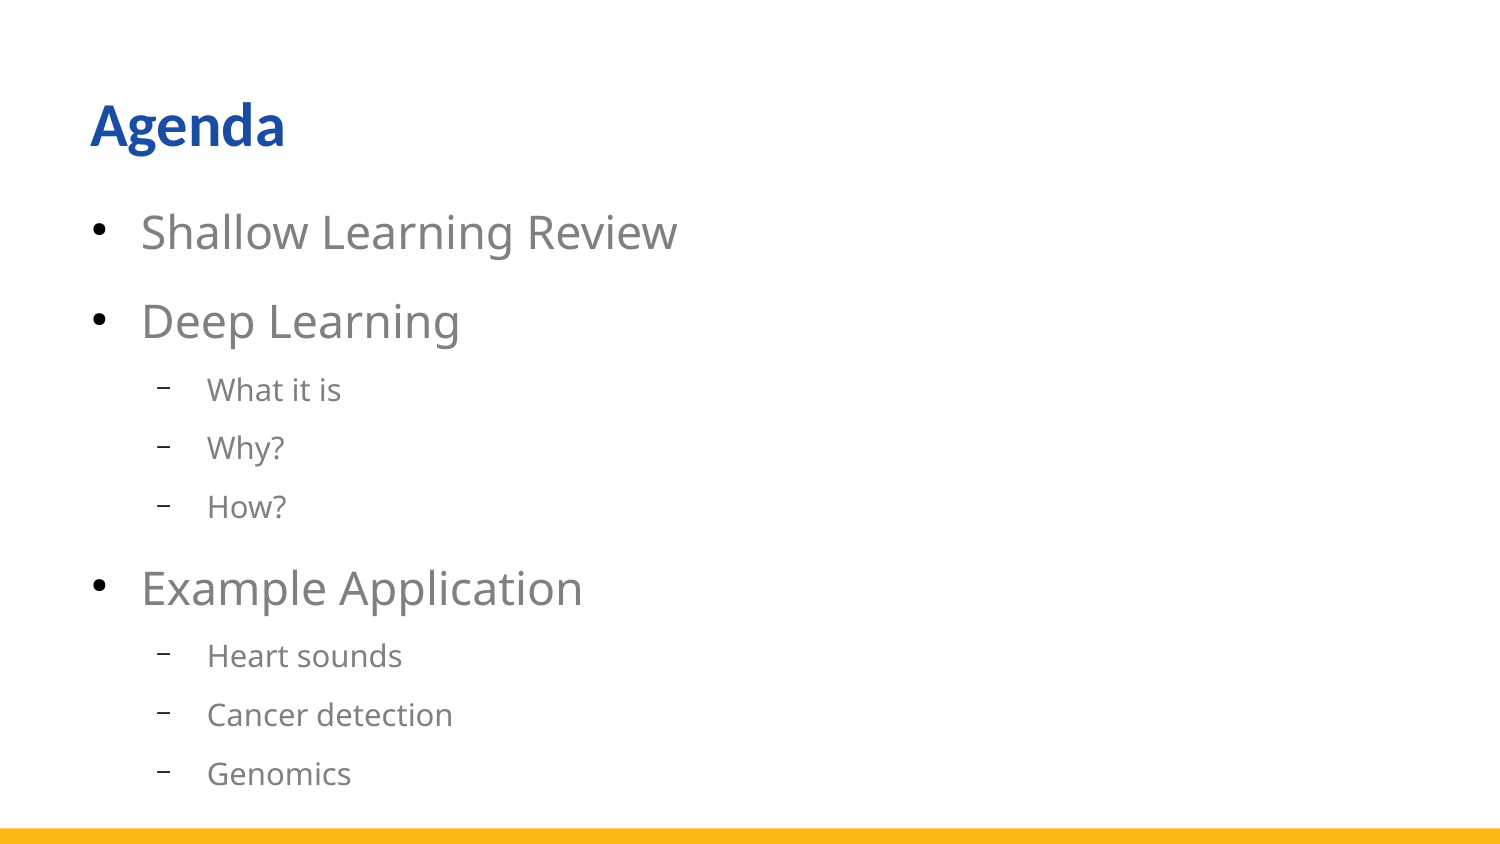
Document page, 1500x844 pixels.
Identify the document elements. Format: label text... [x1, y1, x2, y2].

title Agenda [75, 0, 1425, 196]
list Shallow Learning Review Deep Learning What it is Why? How? Example Application Heart sounds Cancer detection Genomics [75, 196, 1425, 796]
